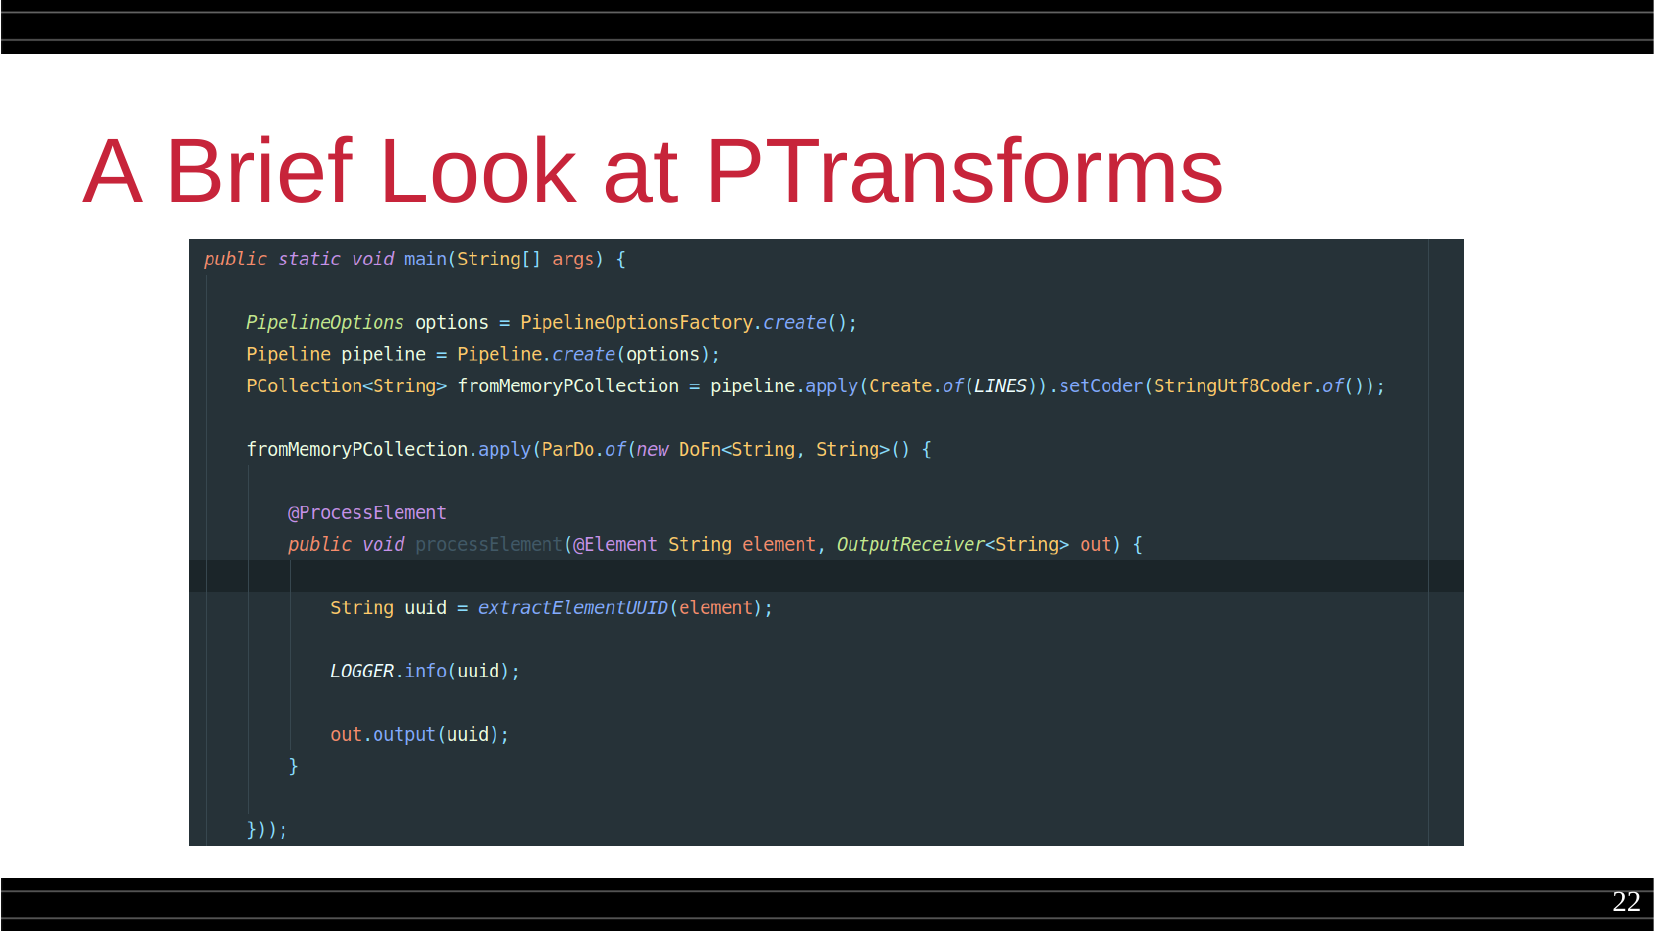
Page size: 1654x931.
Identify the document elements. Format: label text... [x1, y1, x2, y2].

picture [189, 239, 1464, 846]
title A Brief Look at PTransforms [82, 92, 1571, 249]
picture [1, 0, 1654, 54]
picture [1, 878, 1654, 931]
